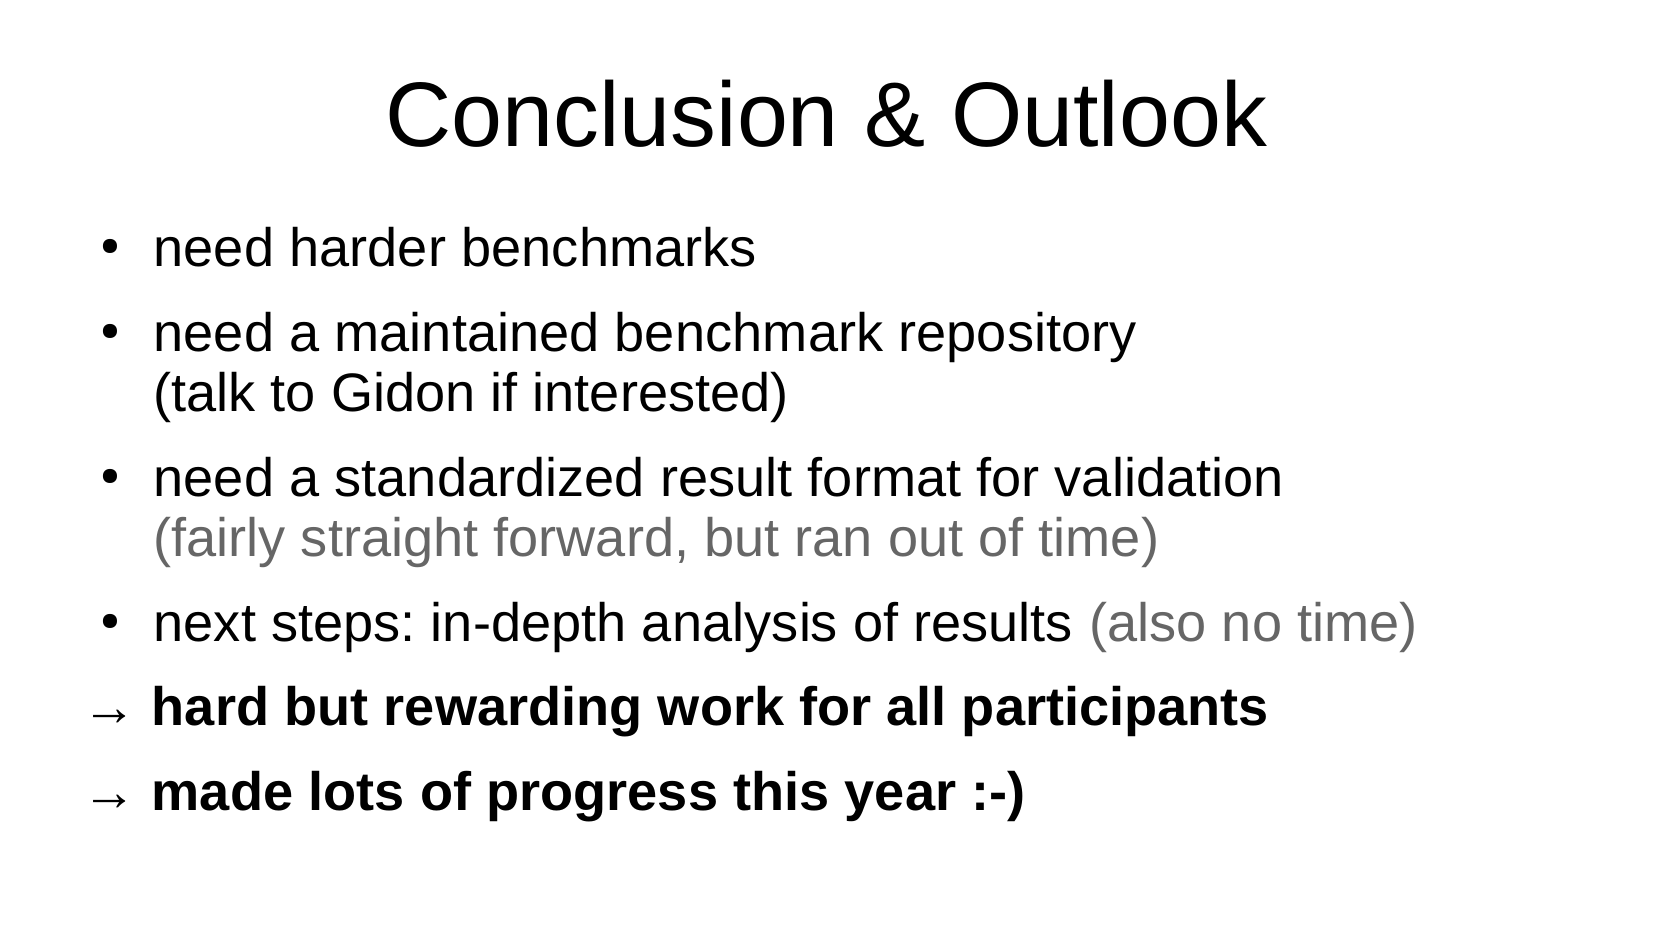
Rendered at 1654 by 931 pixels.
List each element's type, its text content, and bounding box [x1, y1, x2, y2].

title Conclusion & Outlook [82, 37, 1571, 193]
list need harder benchmarks need a maintained benchmark repository (talk to Gidon if interested) need a standardized result format for validation (fairly straight forward, but ran out of time) next steps: in-depth analysis of results (also no time) → hard but rewarding work for all participants → made lots of progress this year :-) [82, 217, 1571, 826]
